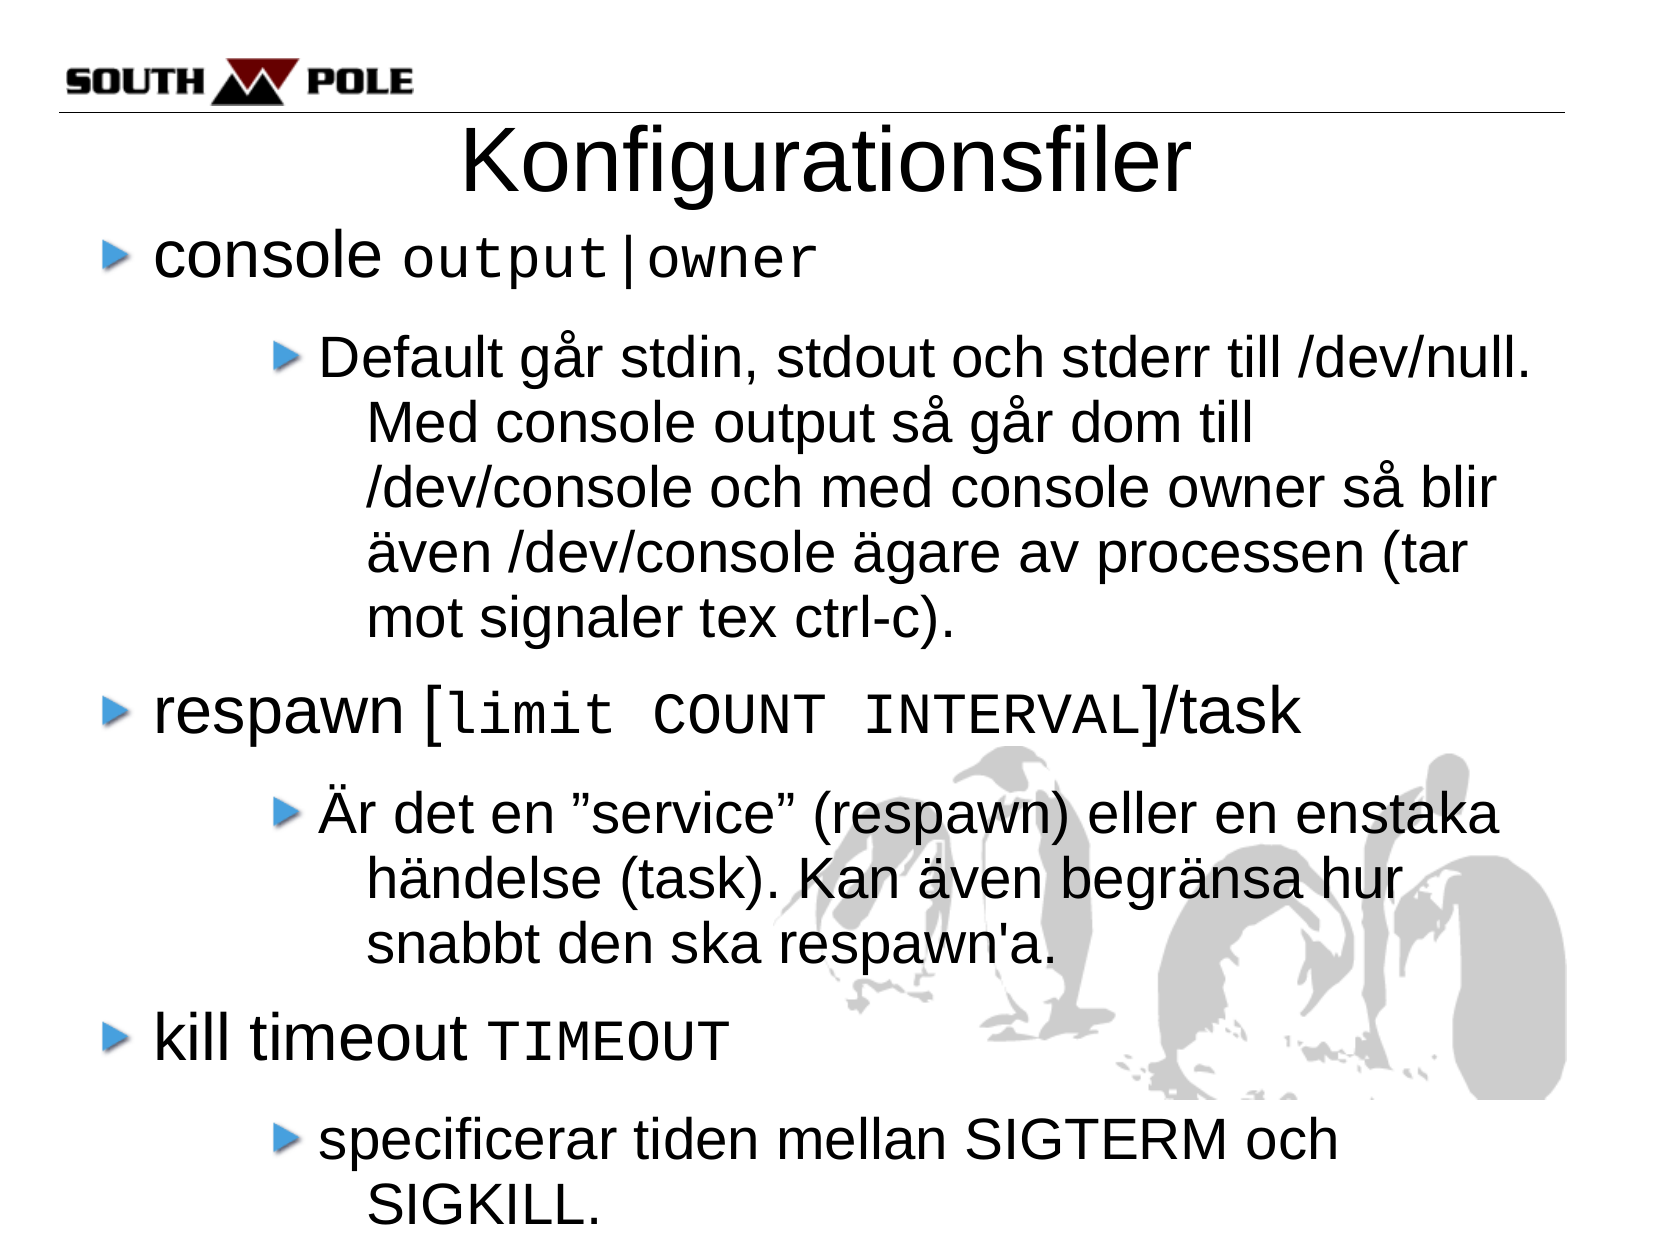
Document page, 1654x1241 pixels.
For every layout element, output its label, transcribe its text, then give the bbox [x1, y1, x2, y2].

title Konfigurationsfiler [82, 56, 1571, 217]
list console output|owner Default går stdin, stdout och stderr till /dev/null. Med console output så går dom till /dev/console och med console owner så blir även /dev/console ägare av processen (tar mot signaler tex ctrl-c). respawn [limit COUNT INTERVAL]/task Är det en ”service” (respawn) eller en enstaka händelse (task). Kan även begränsa hur snabbt den ska respawn'a. kill timeout TIMEOUT specificerar tiden mellan SIGTERM och SIGKILL. [82, 217, 1571, 1241]
picture [66, 58, 82, 106]
